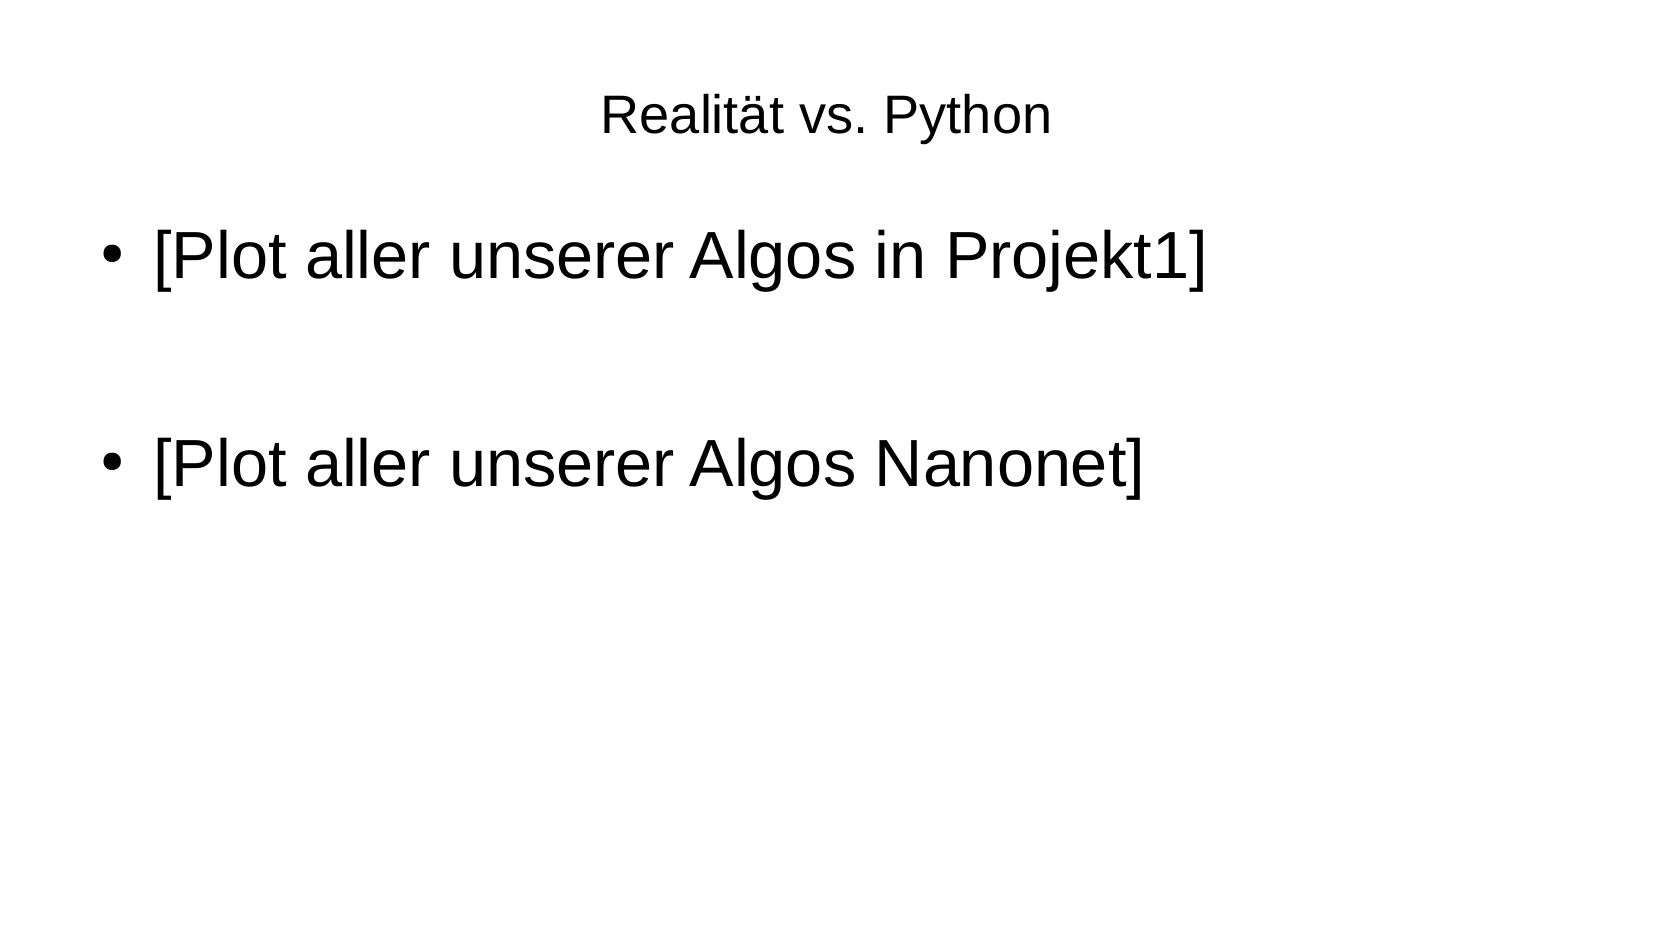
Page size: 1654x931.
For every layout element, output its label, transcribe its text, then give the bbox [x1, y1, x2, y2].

list [Plot aller unserer Algos in Projekt1] [Plot aller unserer Algos Nanonet] [82, 217, 1571, 758]
title Realität vs. Python [82, 37, 1571, 193]
